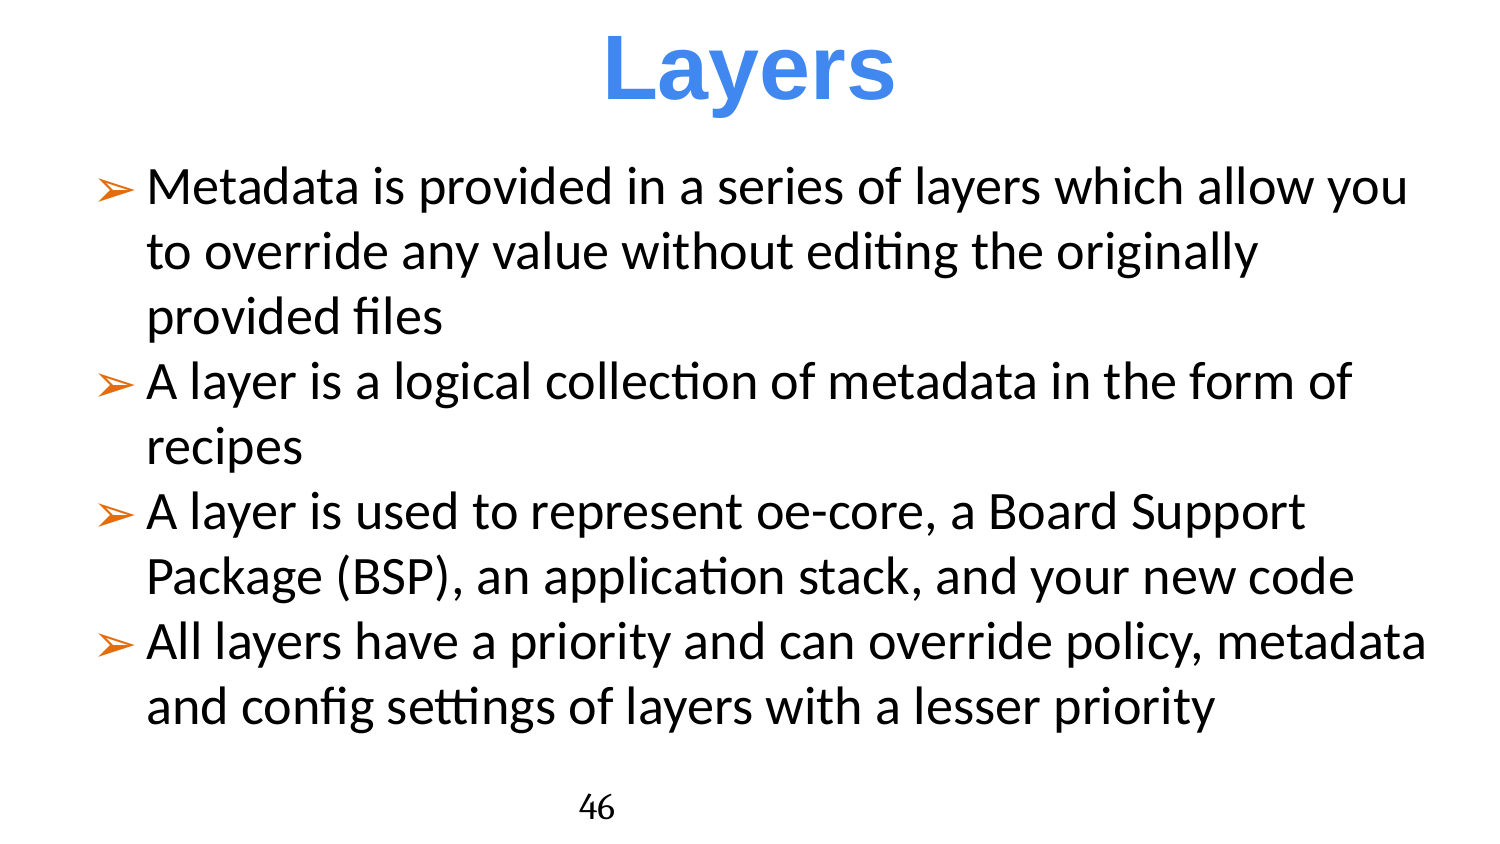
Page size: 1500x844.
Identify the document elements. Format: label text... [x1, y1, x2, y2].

text_box <number> [475, 782, 631, 827]
text_box Metadata is provided in a series of layers which allow you to override any value without editing the originally provided files A layer is a logical collection of metadata in the form of recipes A layer is used to represent oe-core, a Board Support Package (BSP), an application stack, and your new code All layers have a priority and can override policy, metadata and config settings of layers with a lesser priority [75, 142, 1469, 754]
text_box Layers [75, 10, 1425, 115]
